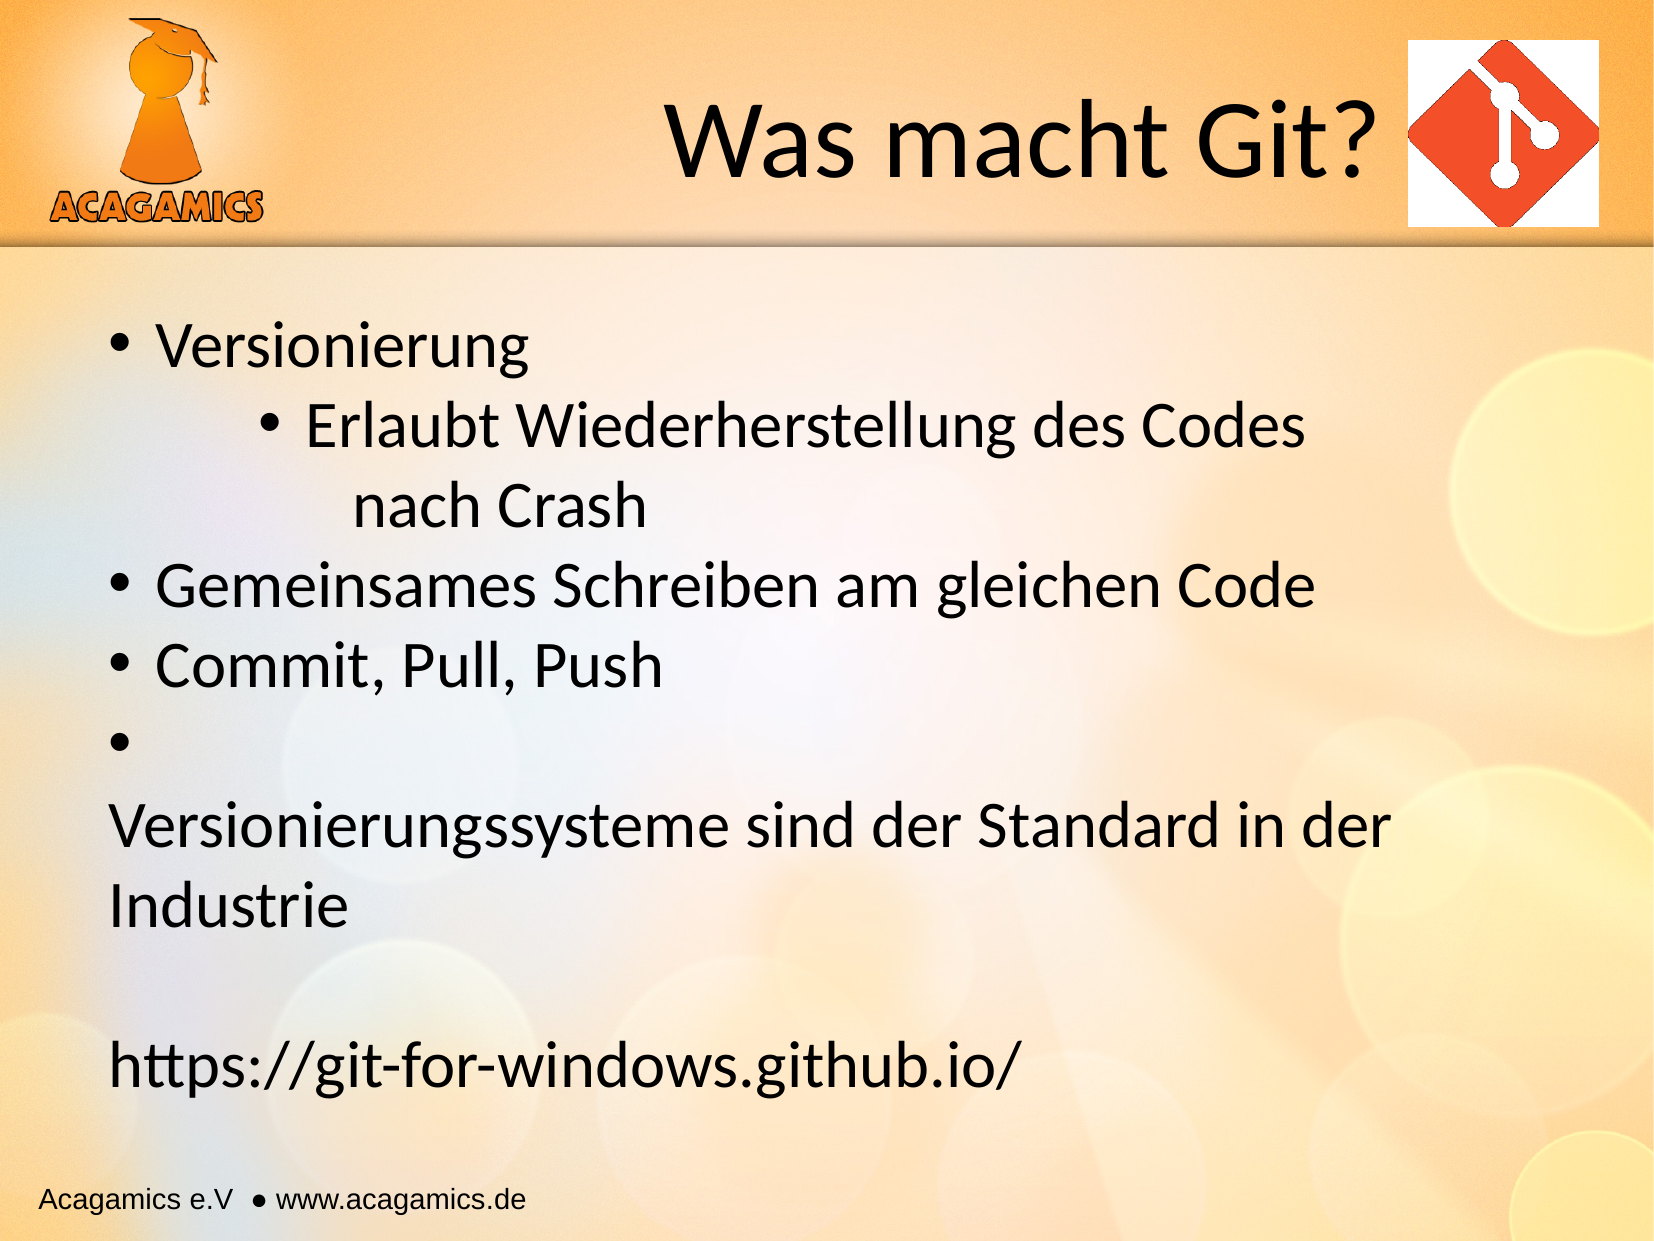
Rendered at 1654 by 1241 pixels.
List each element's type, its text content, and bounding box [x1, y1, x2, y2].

picture [1408, 40, 1599, 227]
text_box Was macht Git? [648, 57, 1408, 210]
text_box Versionierung Erlaubt Wiederherstellung des Codes nach Crash Gemeinsames Schreiben am gleichen Code Commit, Pull, Push Versionierungssysteme sind der Standard in der Industrie https://git-for-windows.github.io/ [93, 293, 1468, 1117]
